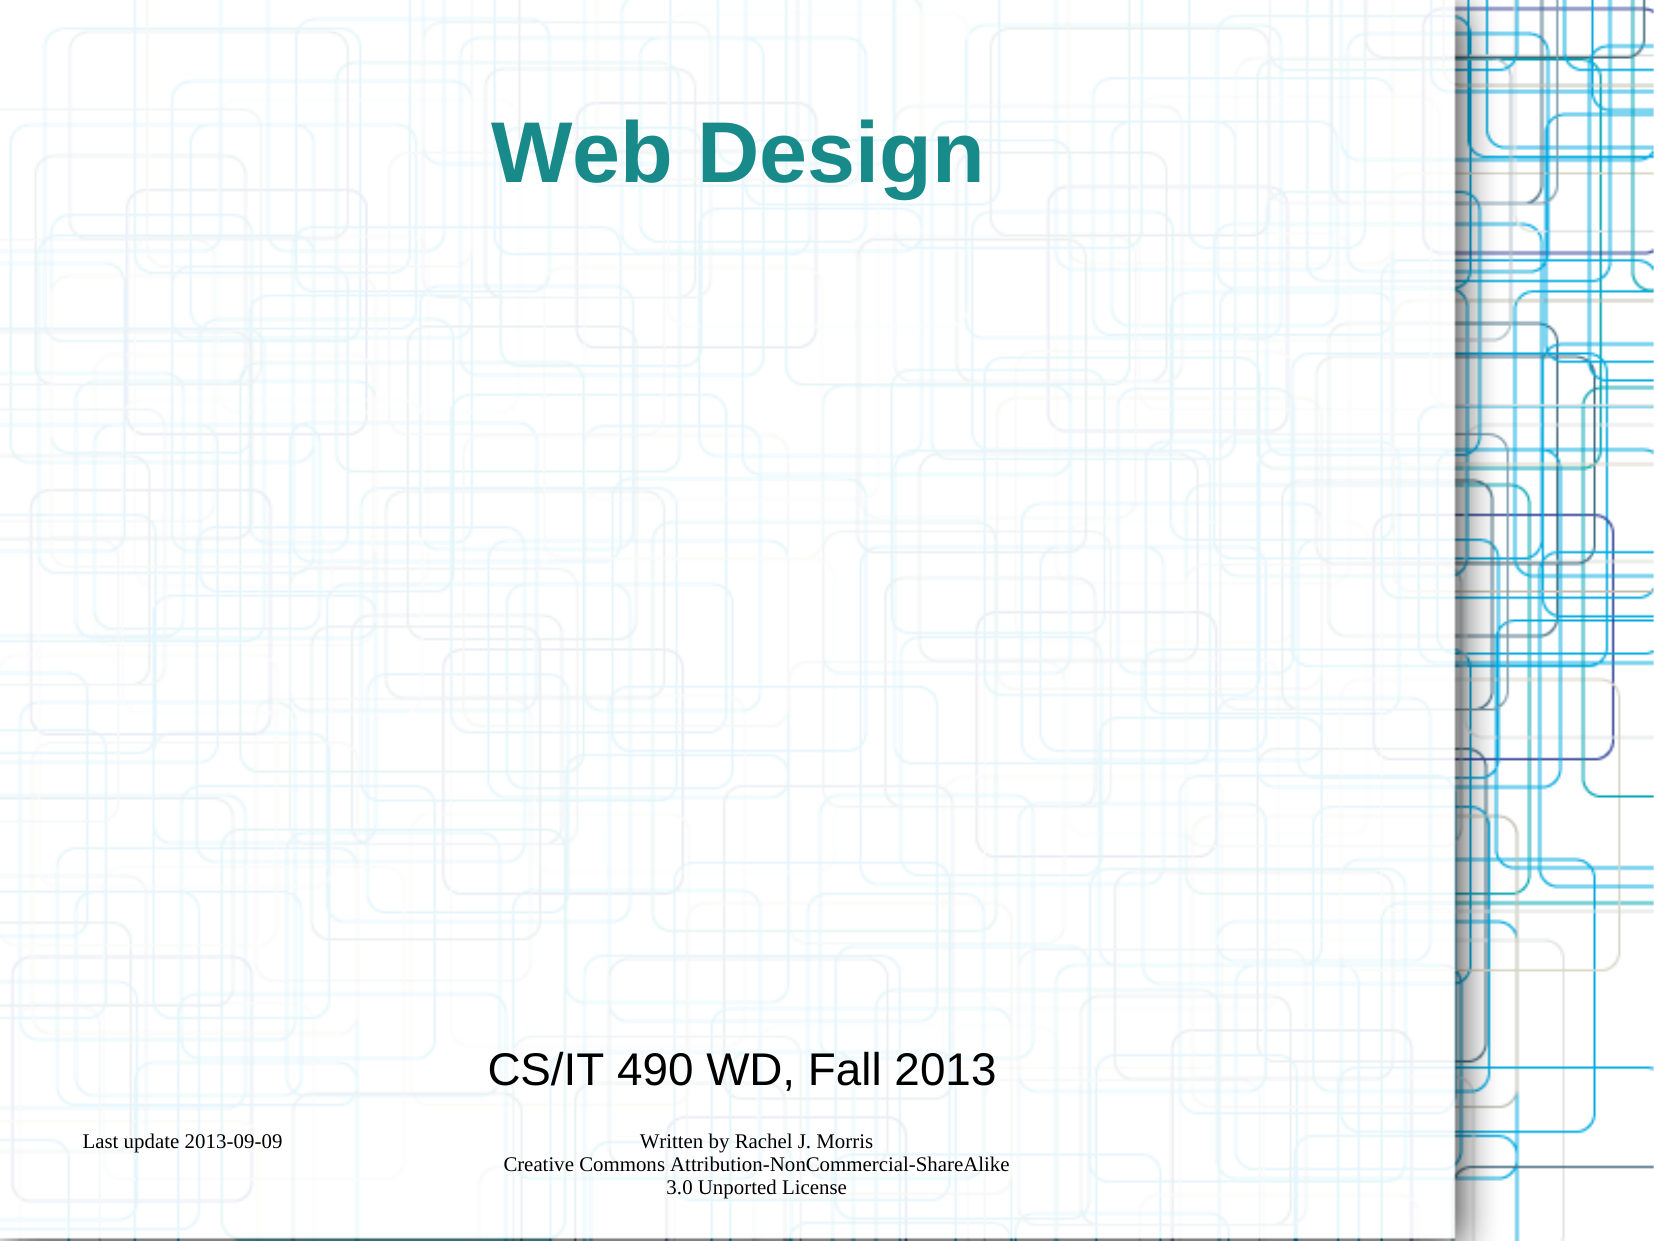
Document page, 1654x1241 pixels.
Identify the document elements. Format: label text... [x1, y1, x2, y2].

picture [0, 0, 1654, 1241]
text_box CS/IT 490 WD, Fall 2013 [75, 1043, 1410, 1096]
title Web Design [59, 49, 1418, 257]
